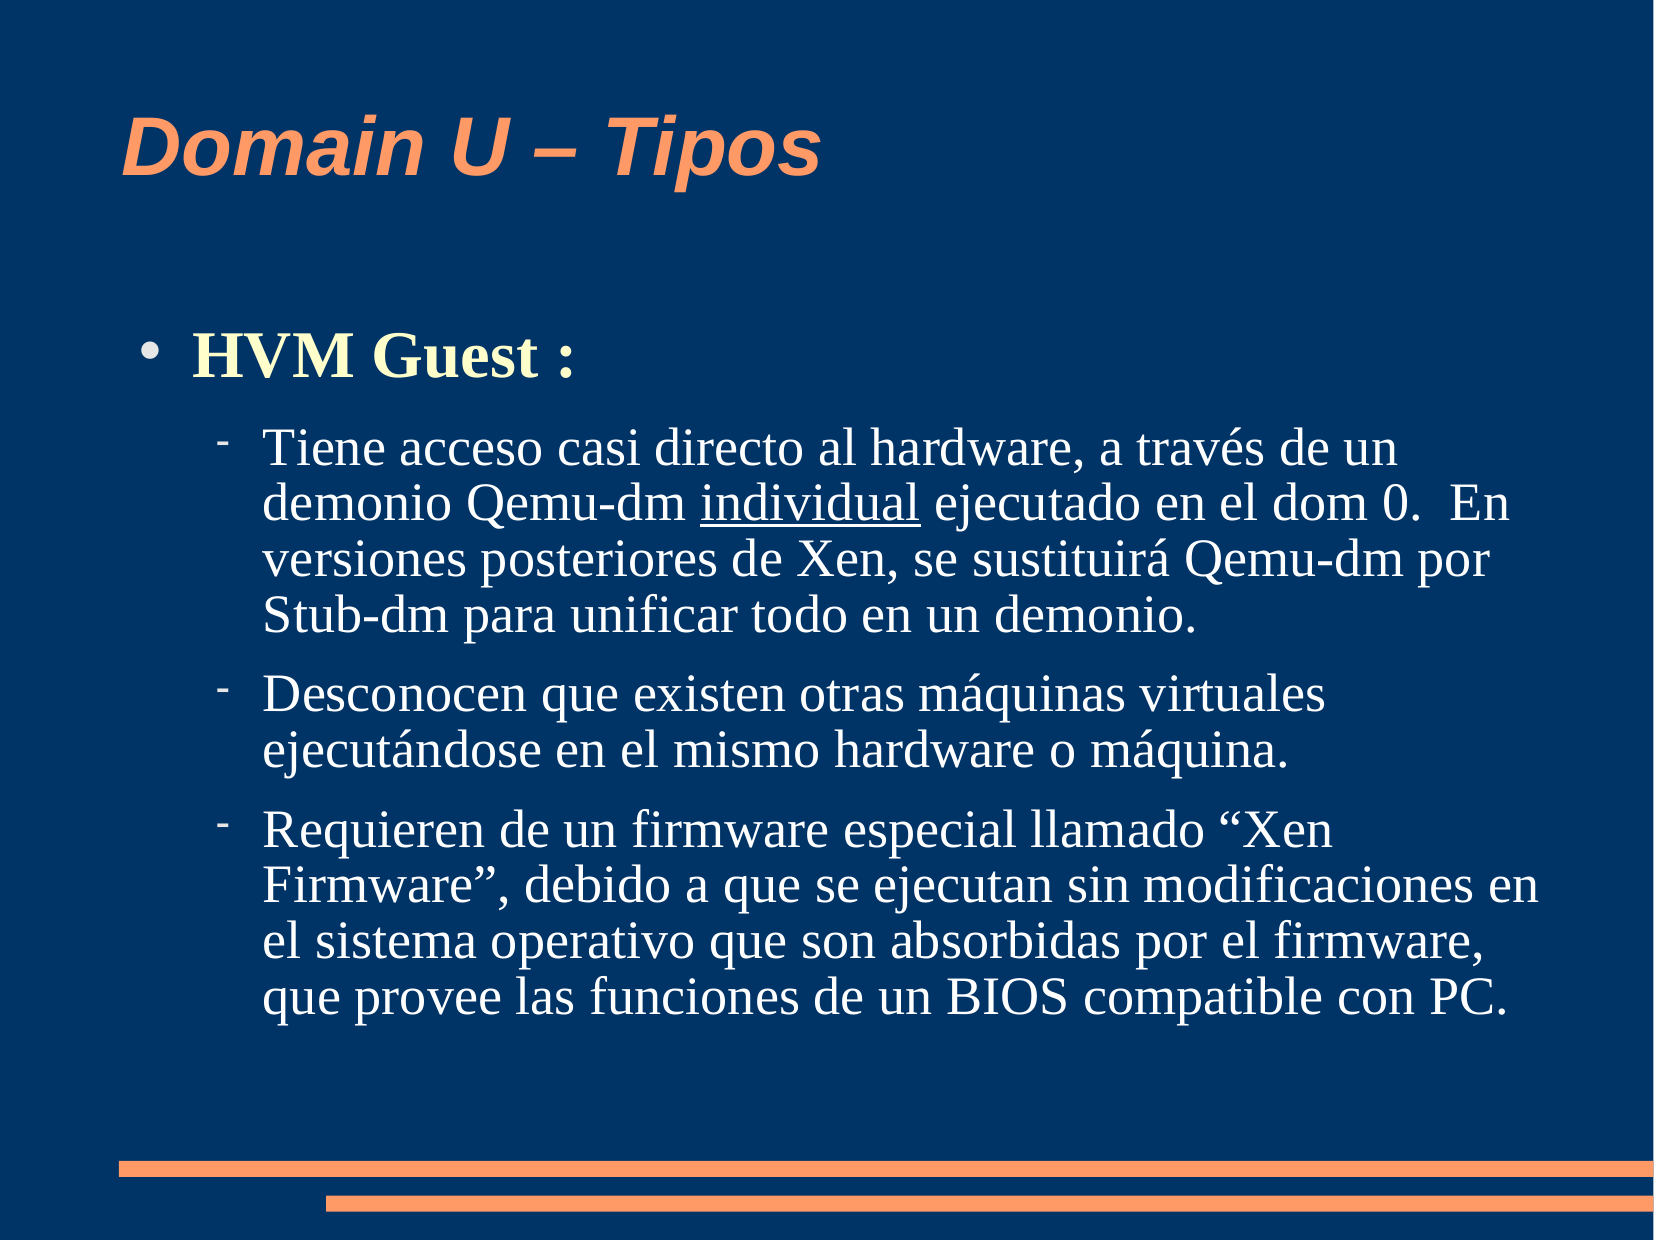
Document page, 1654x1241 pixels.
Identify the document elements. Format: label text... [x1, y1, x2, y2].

list HVM Guest : Tiene acceso casi directo al hardware, a través de un demonio Qemu-dm individual ejecutado en el dom 0. En versiones posteriores de Xen, se sustituirá Qemu-dm por Stub-dm para unificar todo en un demonio. Desconocen que existen otras máquinas virtuales ejecutándose en el mismo hardware o máquina. Requieren de un firmware especial llamado “Xen Firmware”, debido a que se ejecutan sin modificaciones en el sistema operativo que son absorbidas por el firmware, que provee las funciones de un BIOS compatible con PC. [121, 322, 1561, 1118]
title Domain U – Tipos [121, 46, 1534, 254]
